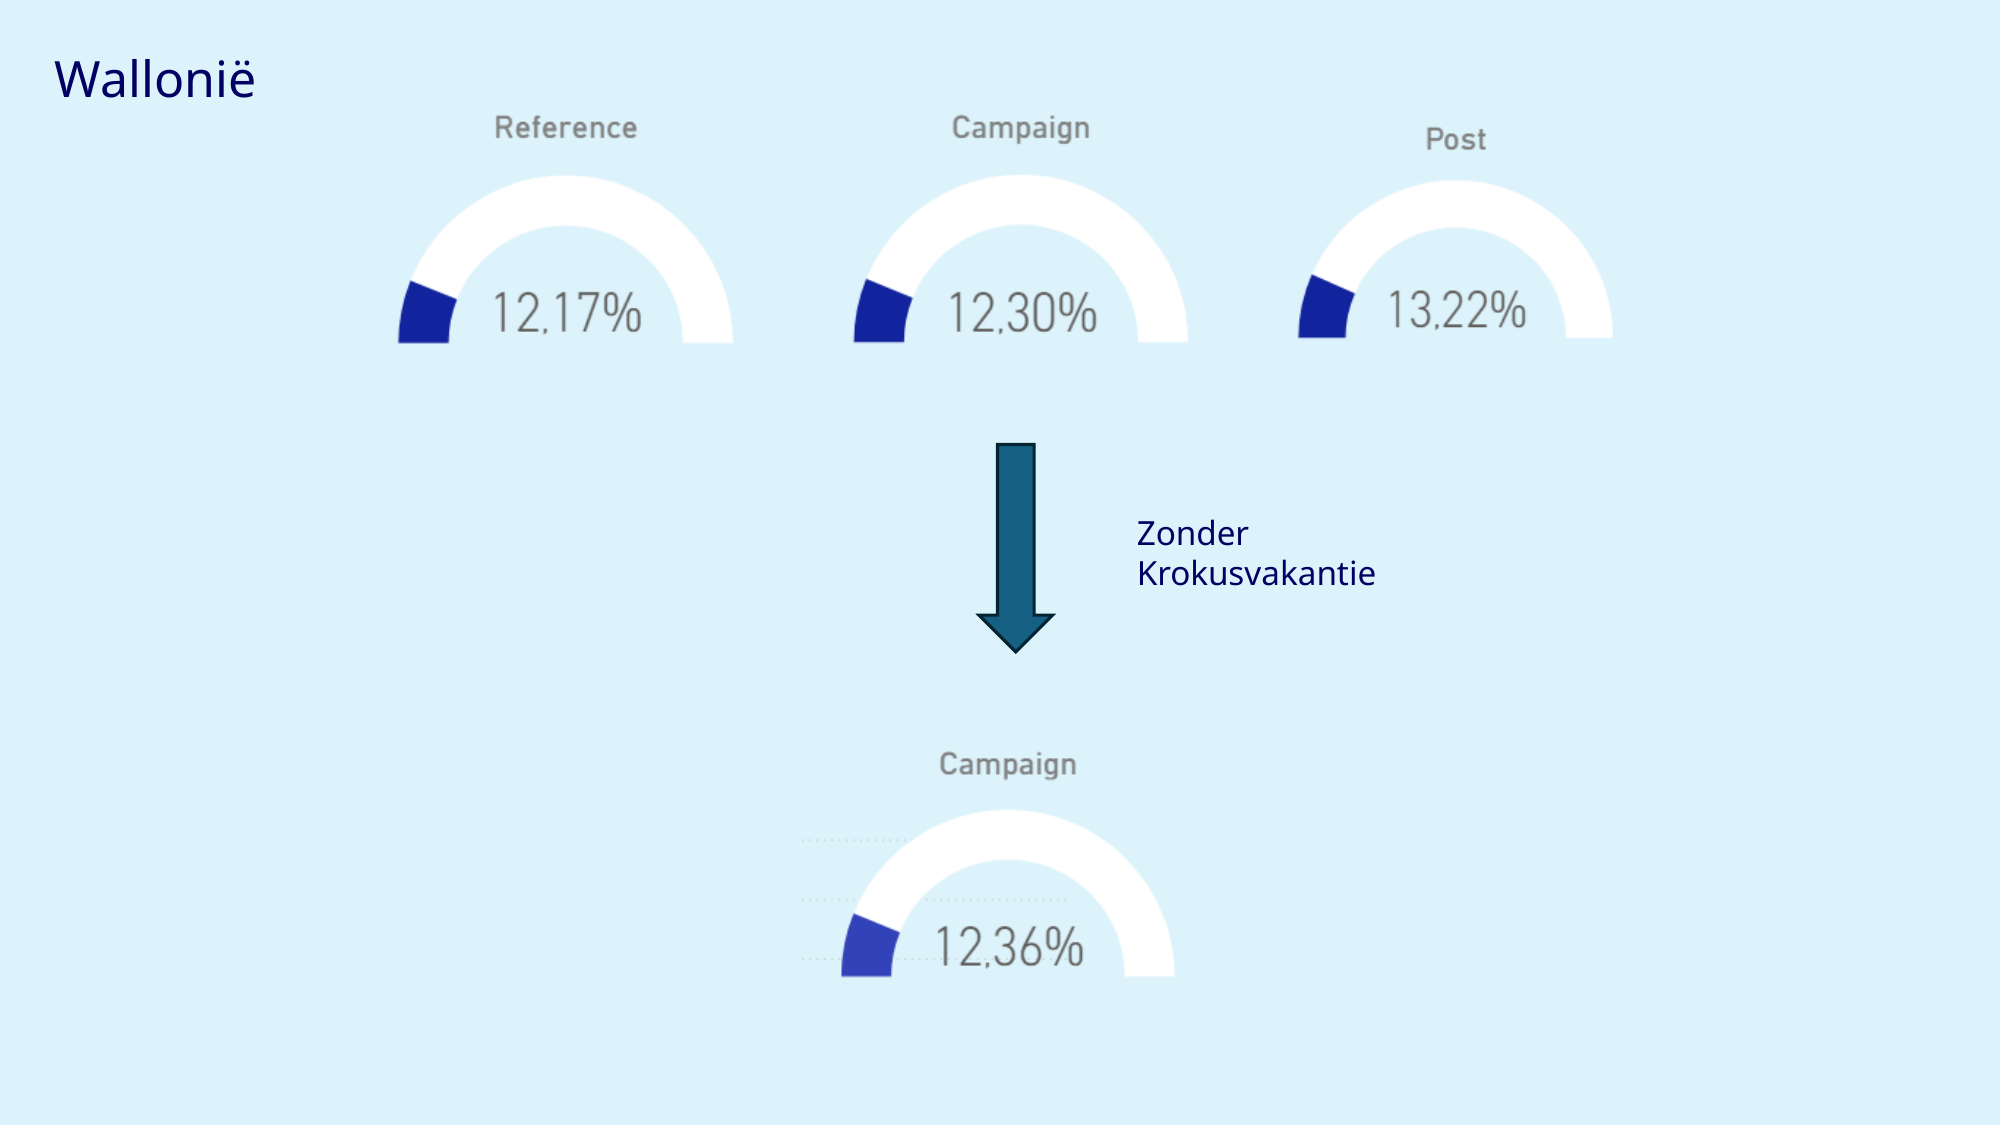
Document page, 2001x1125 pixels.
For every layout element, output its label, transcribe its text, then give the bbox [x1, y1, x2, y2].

text_box Zonder Krokusvakantie [1121, 504, 1478, 601]
picture [366, 100, 1667, 370]
text_box Wallonië [39, 39, 391, 116]
text_box [979, 444, 1053, 652]
picture [798, 706, 1202, 995]
